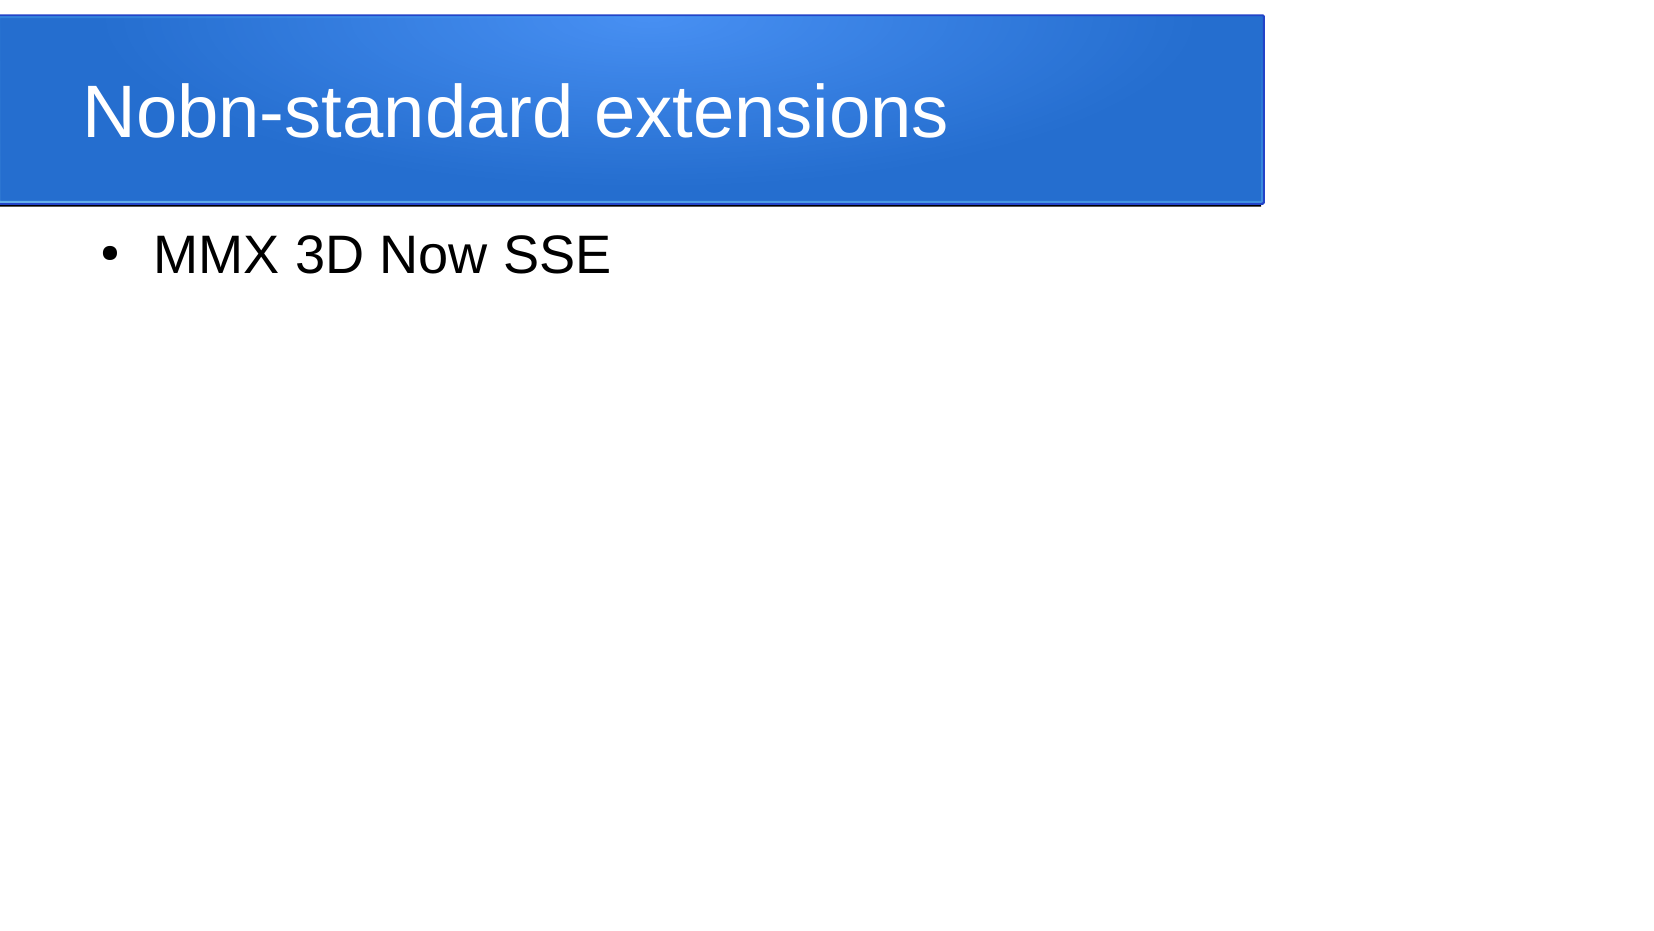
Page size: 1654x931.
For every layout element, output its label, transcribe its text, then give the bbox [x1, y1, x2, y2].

title Nobn-standard extensions [82, 35, 1235, 189]
list MMX 3D Now SSE [82, 224, 1571, 764]
